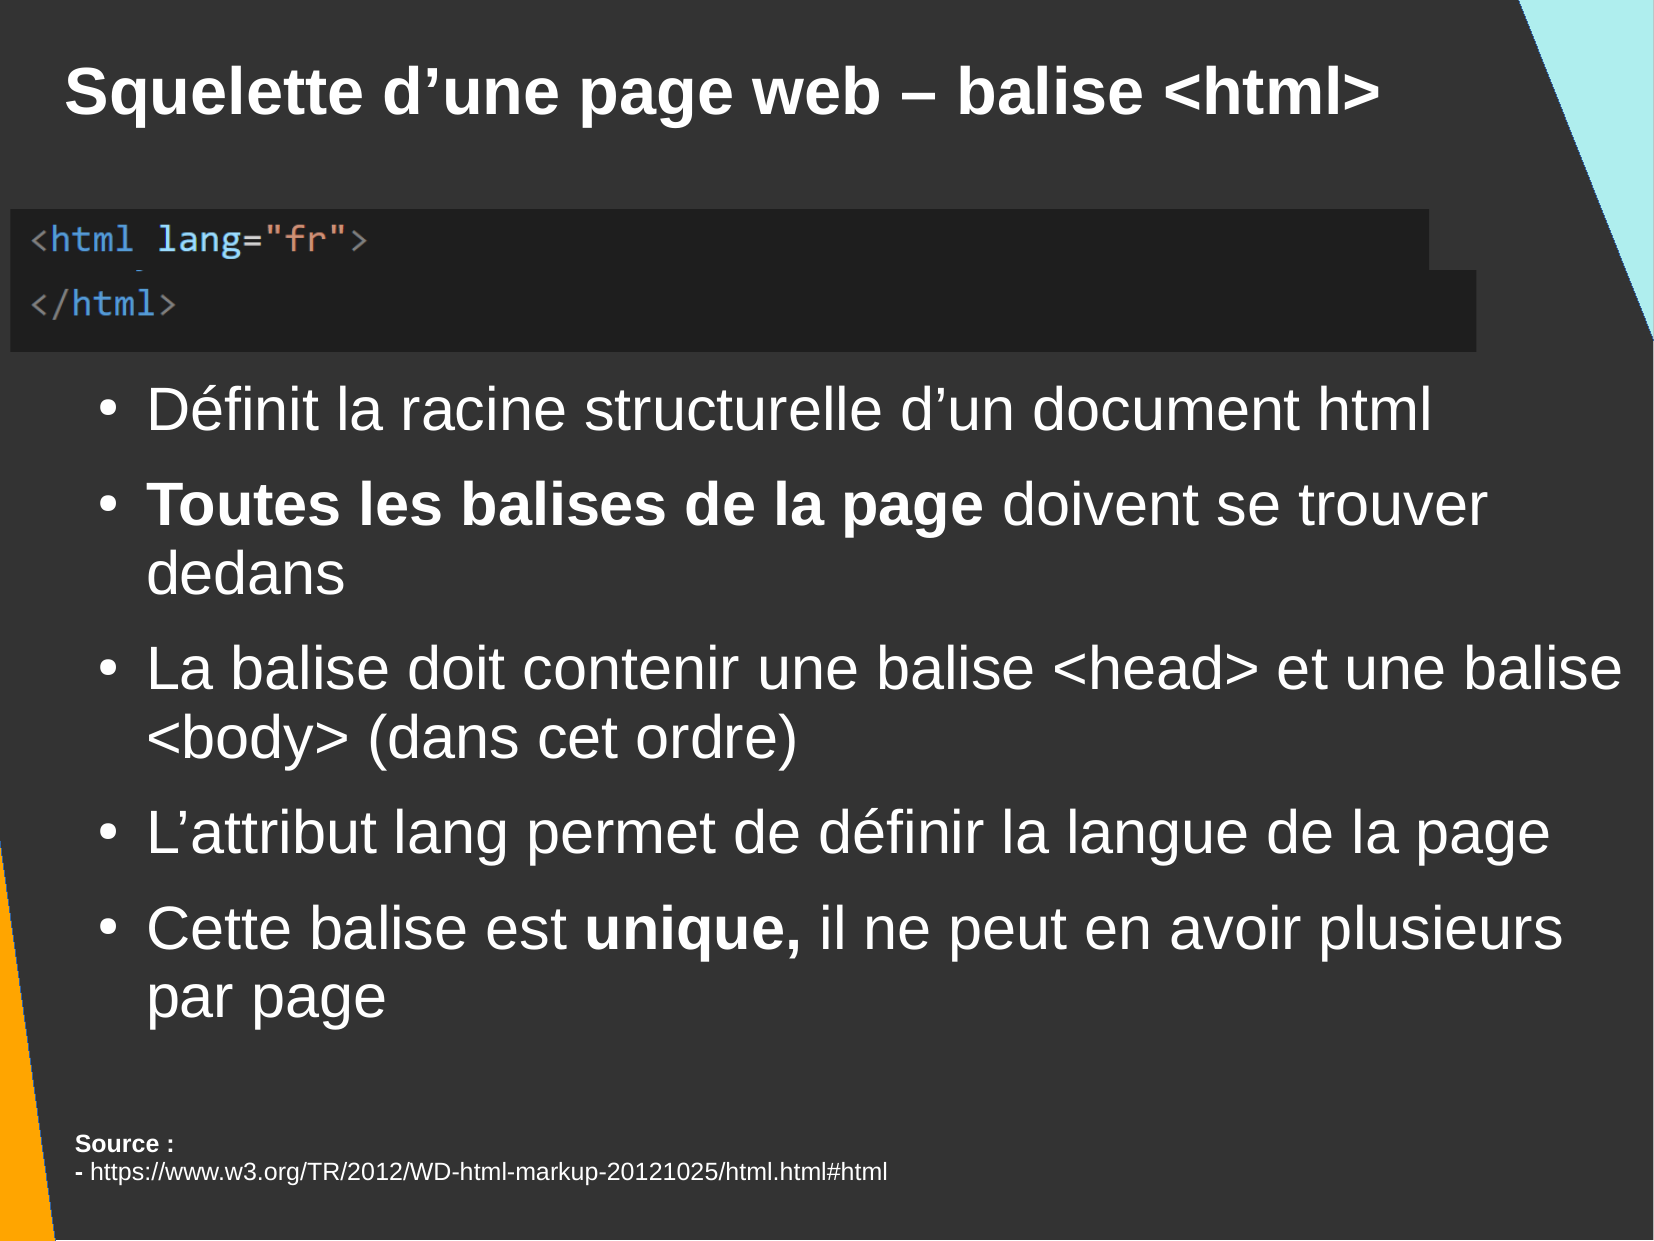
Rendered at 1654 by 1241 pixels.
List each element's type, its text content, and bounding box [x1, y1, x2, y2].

text_box [1518, 0, 1654, 341]
title Squelette d’une page web – balise <html> [64, 54, 1553, 167]
text_box [0, 840, 56, 1241]
list Définit la racine structurelle d’un document html Toutes les balises de la page doivent se trouver dedans La balise doit contenir une balise <head> et une balise <body> (dans cet ordre) L’attribut lang permet de définir la langue de la page Cette balise est unique, il ne peut en avoir plusieurs par page [80, 374, 1635, 1040]
text_box Source : - https://www.w3.org/TR/2012/WD-html-markup-20121025/html.html#html [59, 1122, 1546, 1241]
picture [10, 209, 1477, 352]
